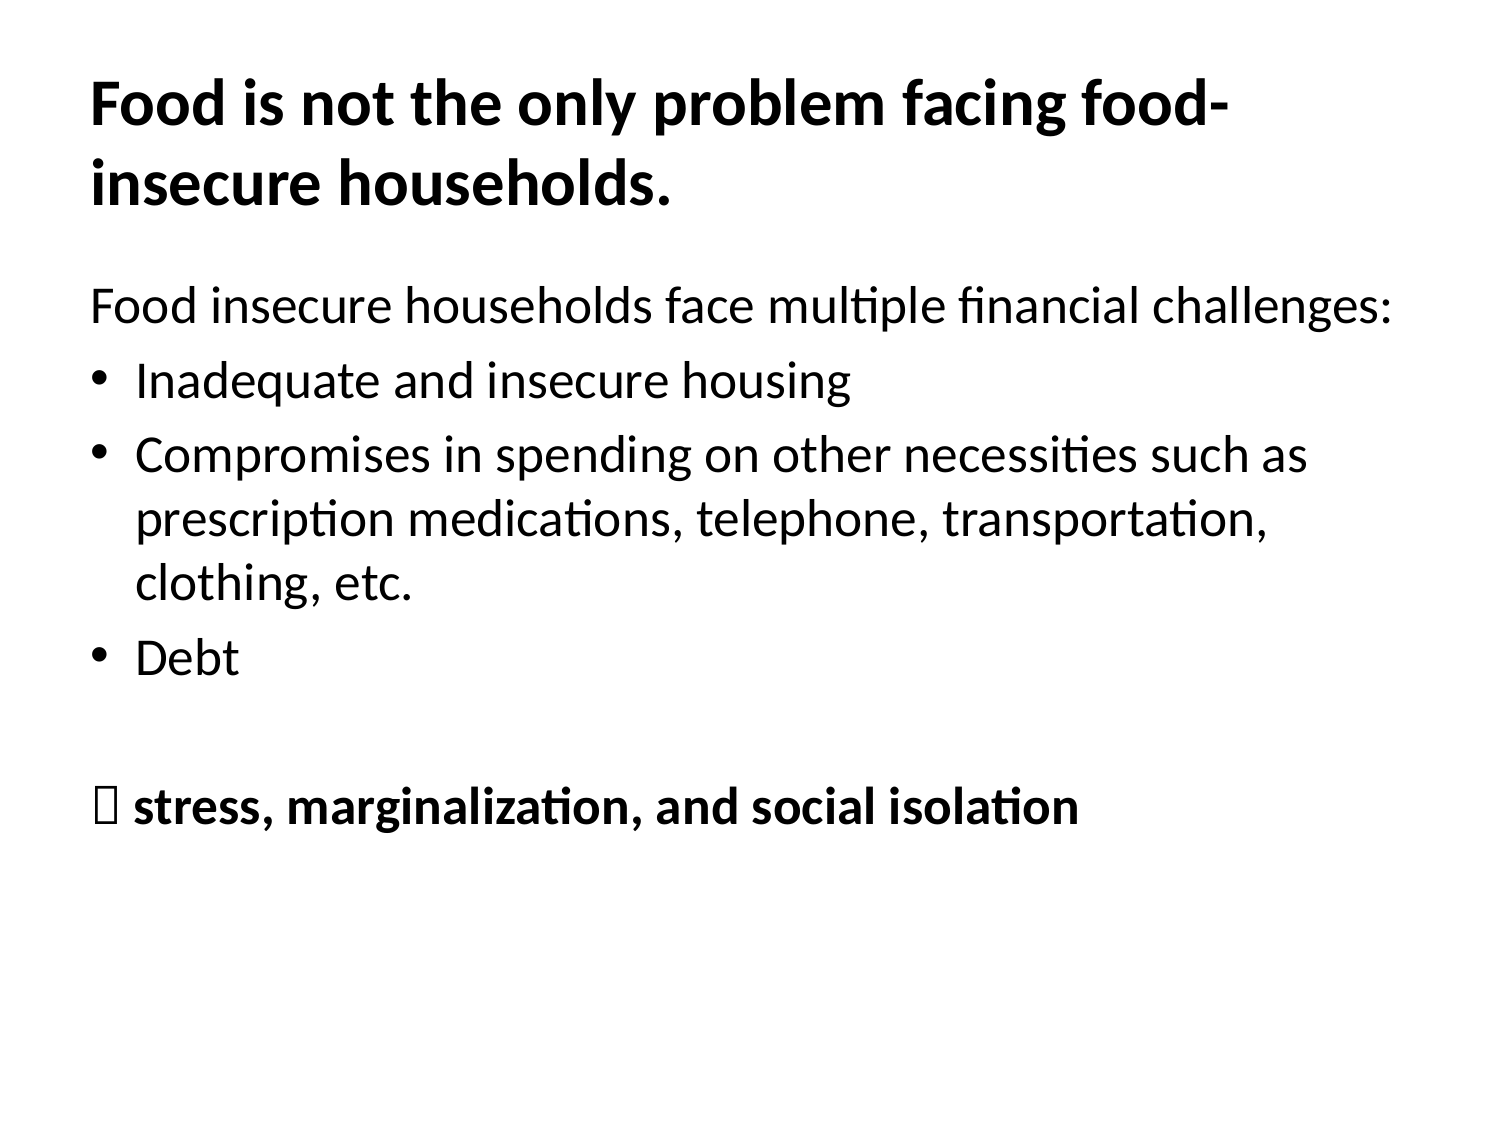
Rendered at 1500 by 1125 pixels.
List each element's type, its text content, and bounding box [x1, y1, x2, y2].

title Food is not the only problem facing food-insecure households. [75, 45, 1425, 233]
list Food insecure households face multiple financial challenges: Inadequate and insecure housing Compromises in spending on other necessities such as prescription medications, telephone, transportation, clothing, etc. Debt  stress, marginalization, and social isolation [75, 262, 1425, 1005]
